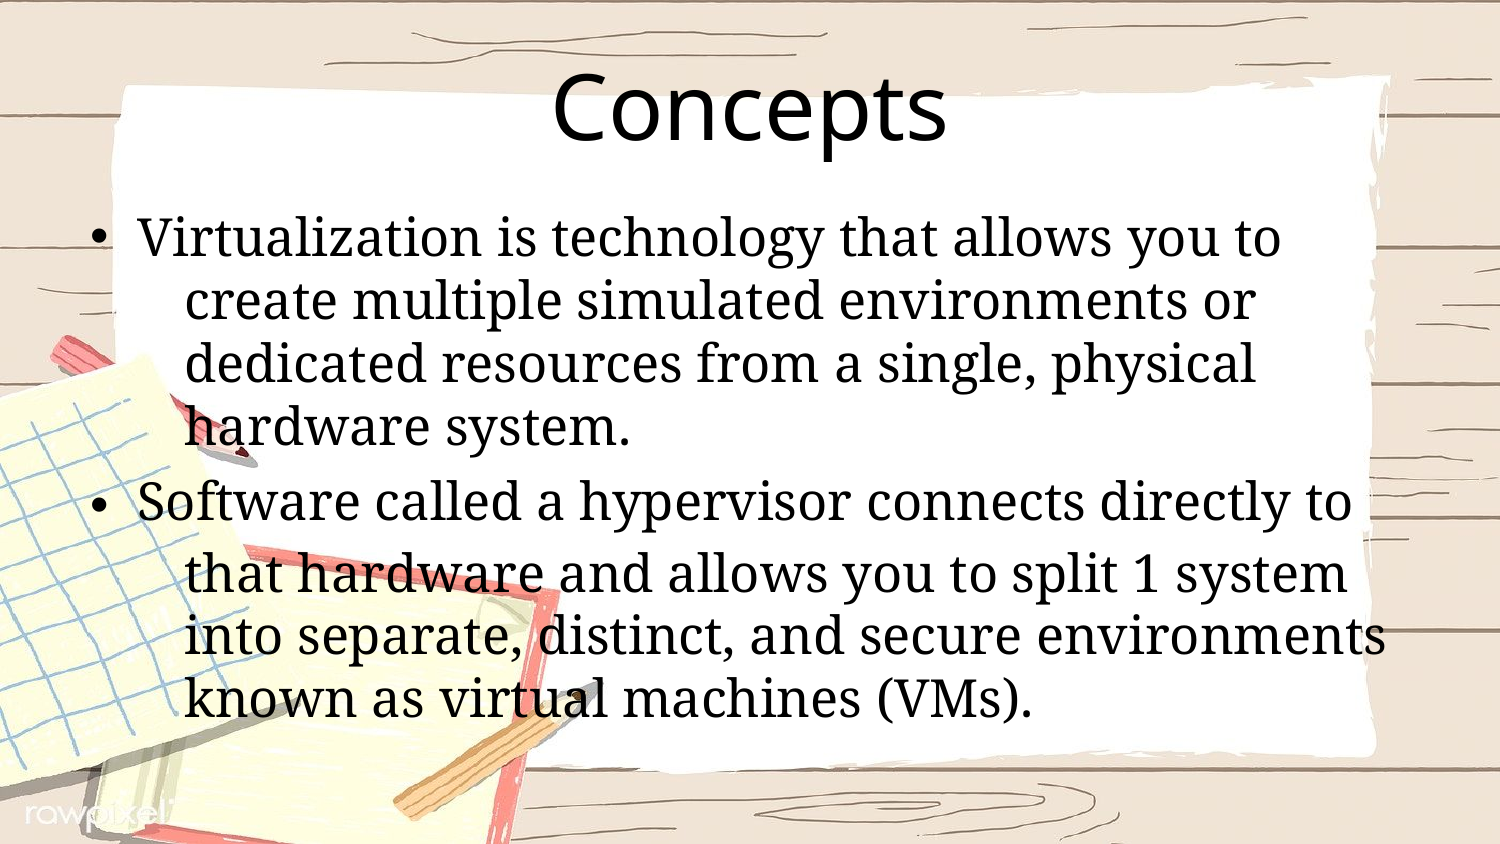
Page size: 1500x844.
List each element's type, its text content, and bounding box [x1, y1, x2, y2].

title Concepts [75, 33, 1426, 175]
list Virtualization is technology that allows you to create multiple simulated environments or dedicated resources from a single, physical hardware system. Software called a hypervisor connects directly to that hardware and allows you to split 1 system into separate, distinct, and secure environments known as virtual machines (VMs). [75, 196, 1426, 754]
